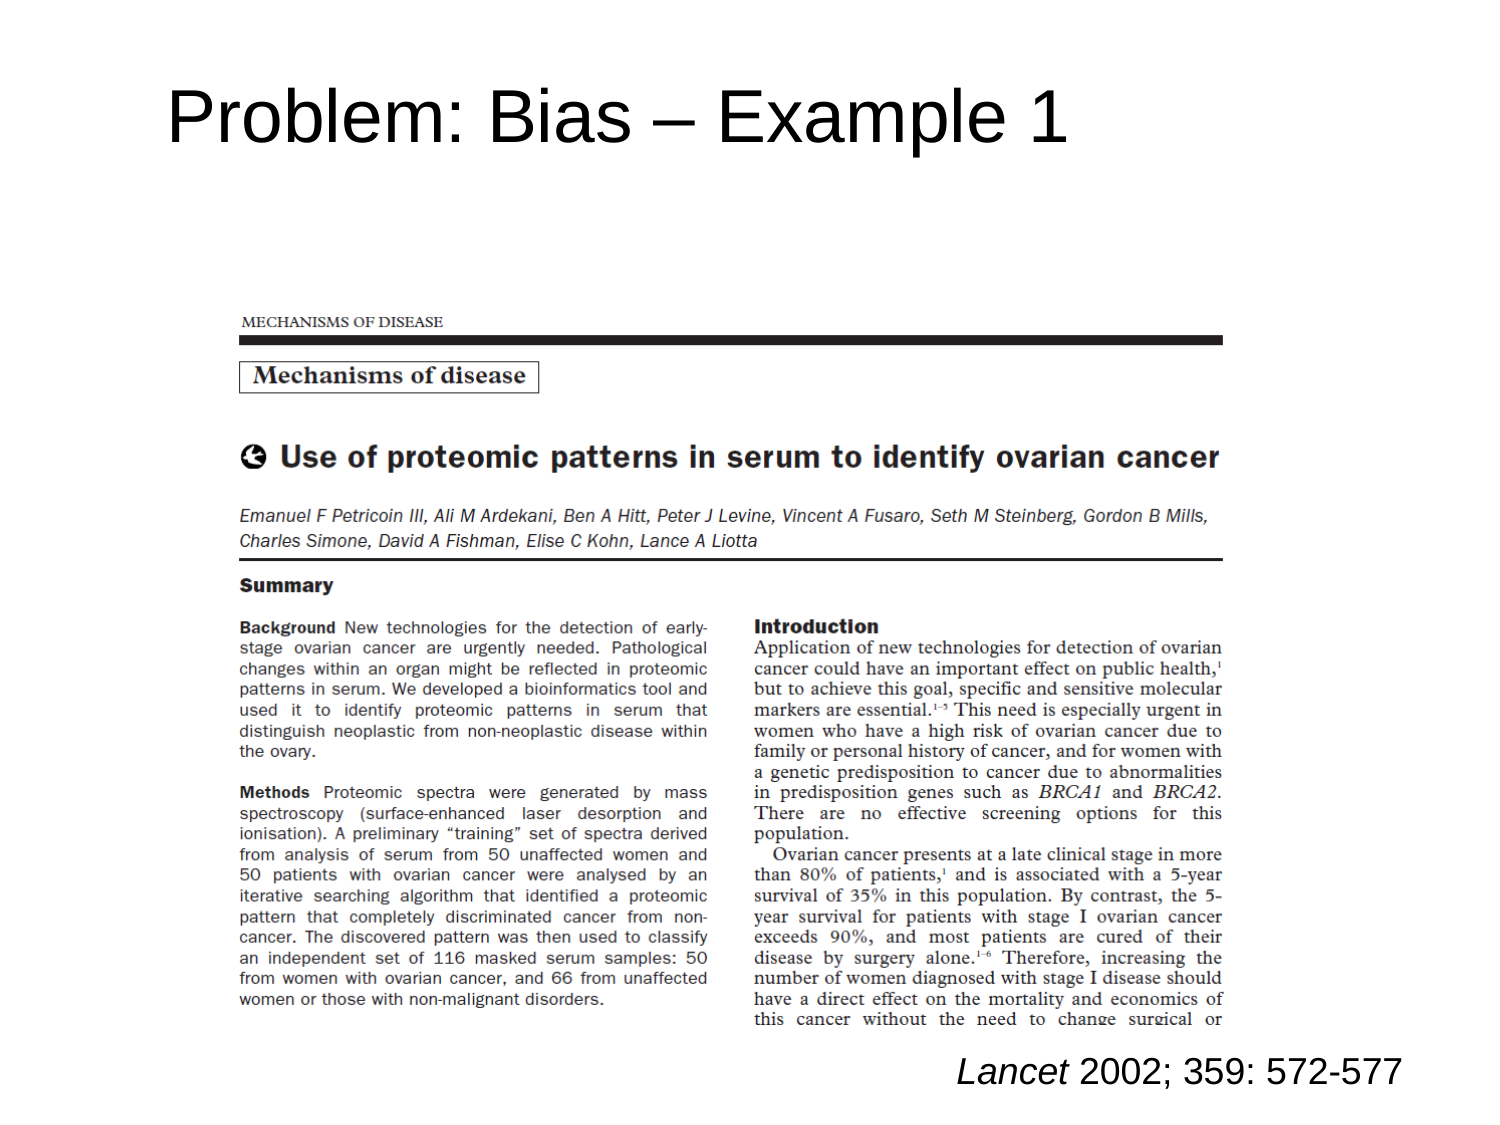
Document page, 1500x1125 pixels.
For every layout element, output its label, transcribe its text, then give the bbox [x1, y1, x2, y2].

picture [212, 299, 1253, 1026]
title Problem: Bias – Example 1 [37, 12, 1200, 213]
text_box Lancet 2002; 359: 572-577 [941, 1039, 1500, 1100]
